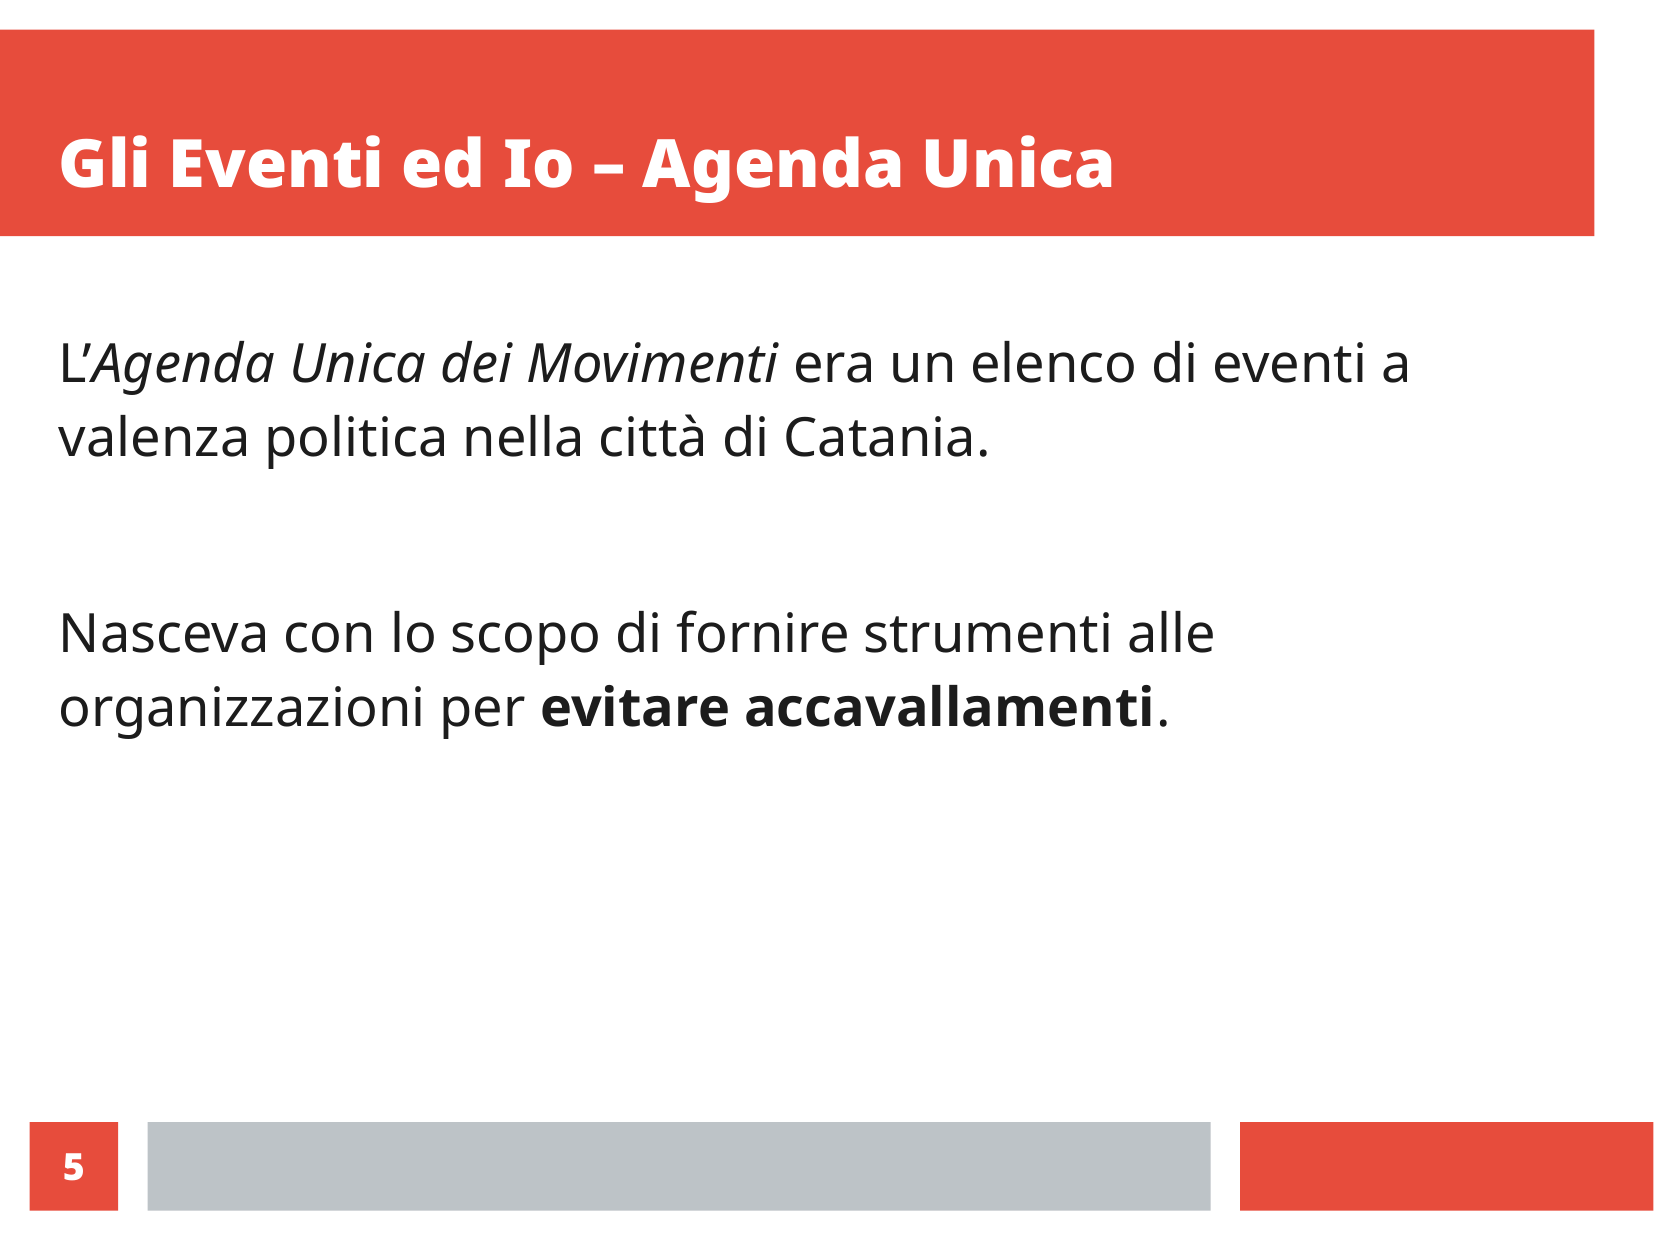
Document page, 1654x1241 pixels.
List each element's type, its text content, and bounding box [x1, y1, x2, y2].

title Gli Eventi ed Io – Agenda Unica [59, 59, 1595, 207]
list L’Agenda Unica dei Movimenti era un elenco di eventi a valenza politica nella città di Catania. Nasceva con lo scopo di fornire strumenti alle organizzazioni per evitare accavallamenti. [59, 324, 1565, 1093]
